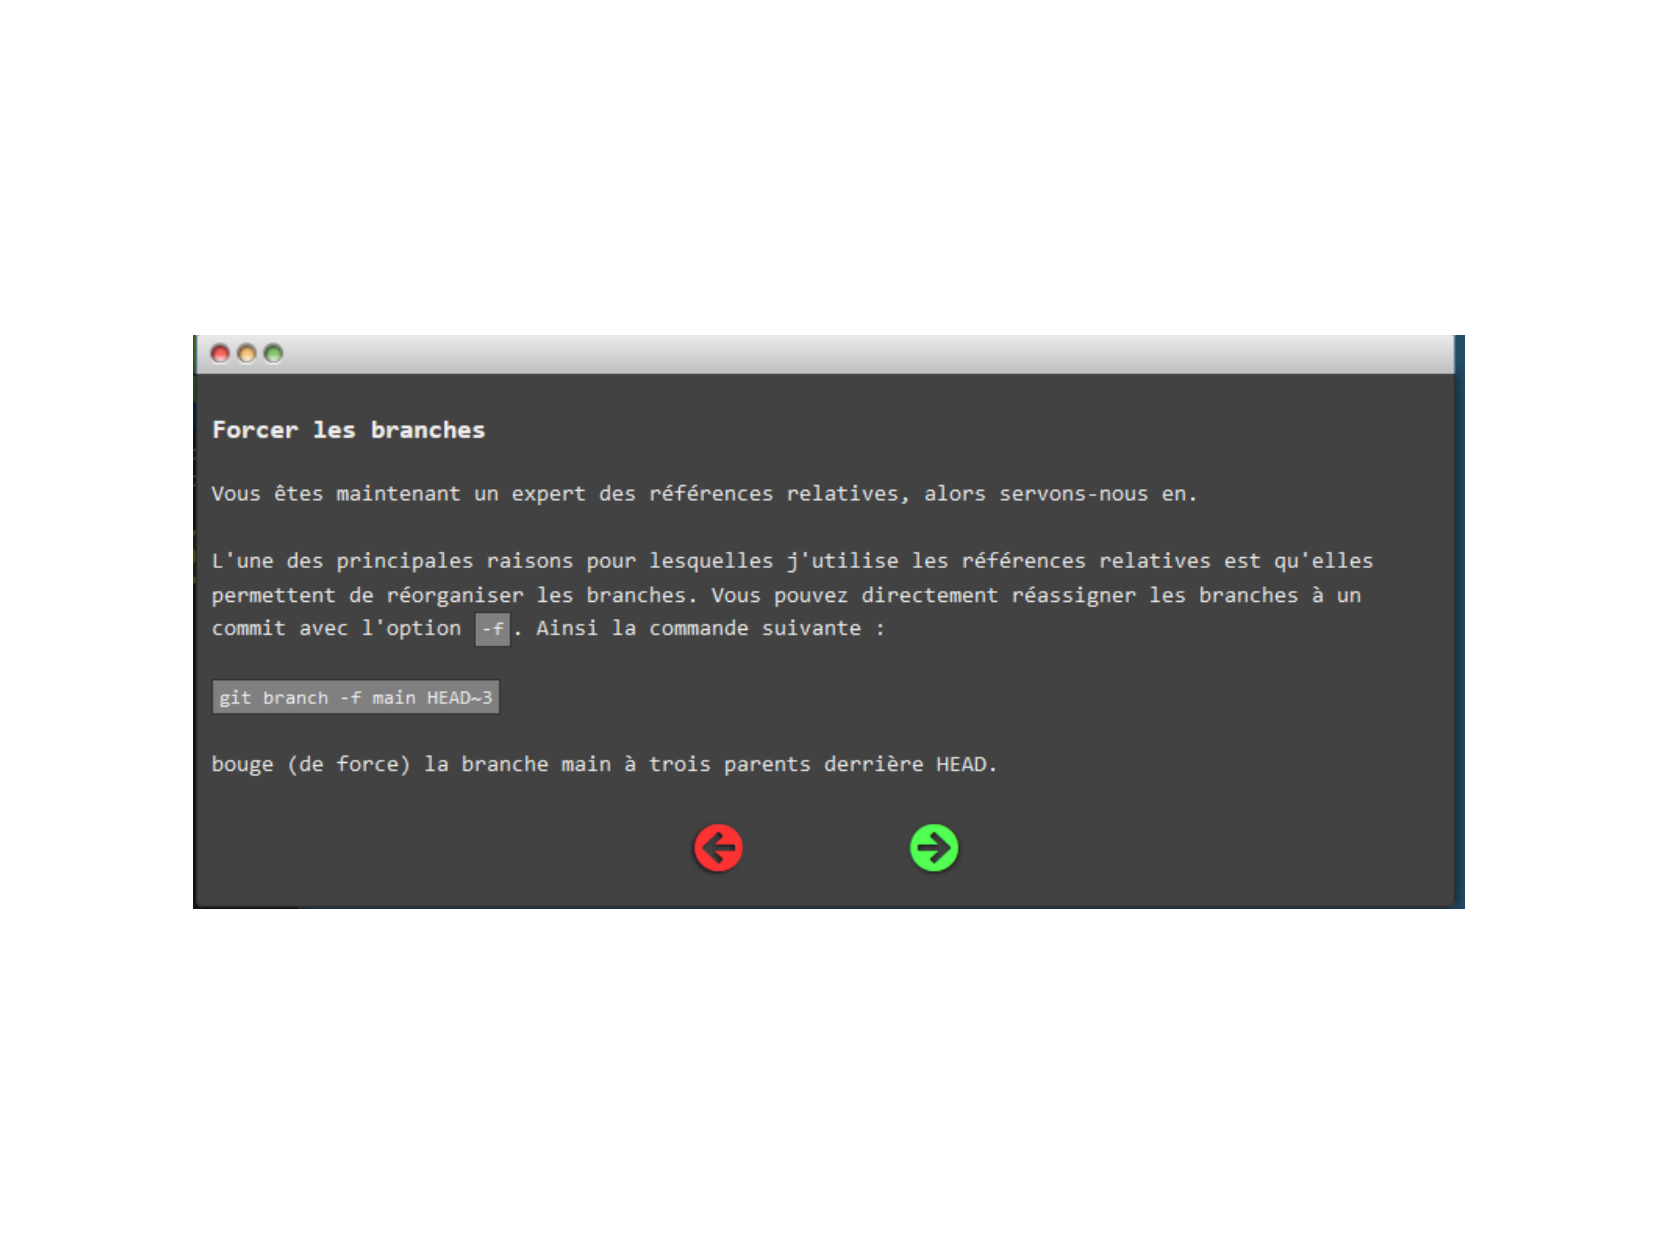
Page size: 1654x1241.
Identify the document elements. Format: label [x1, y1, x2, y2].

picture [193, 335, 1465, 909]
